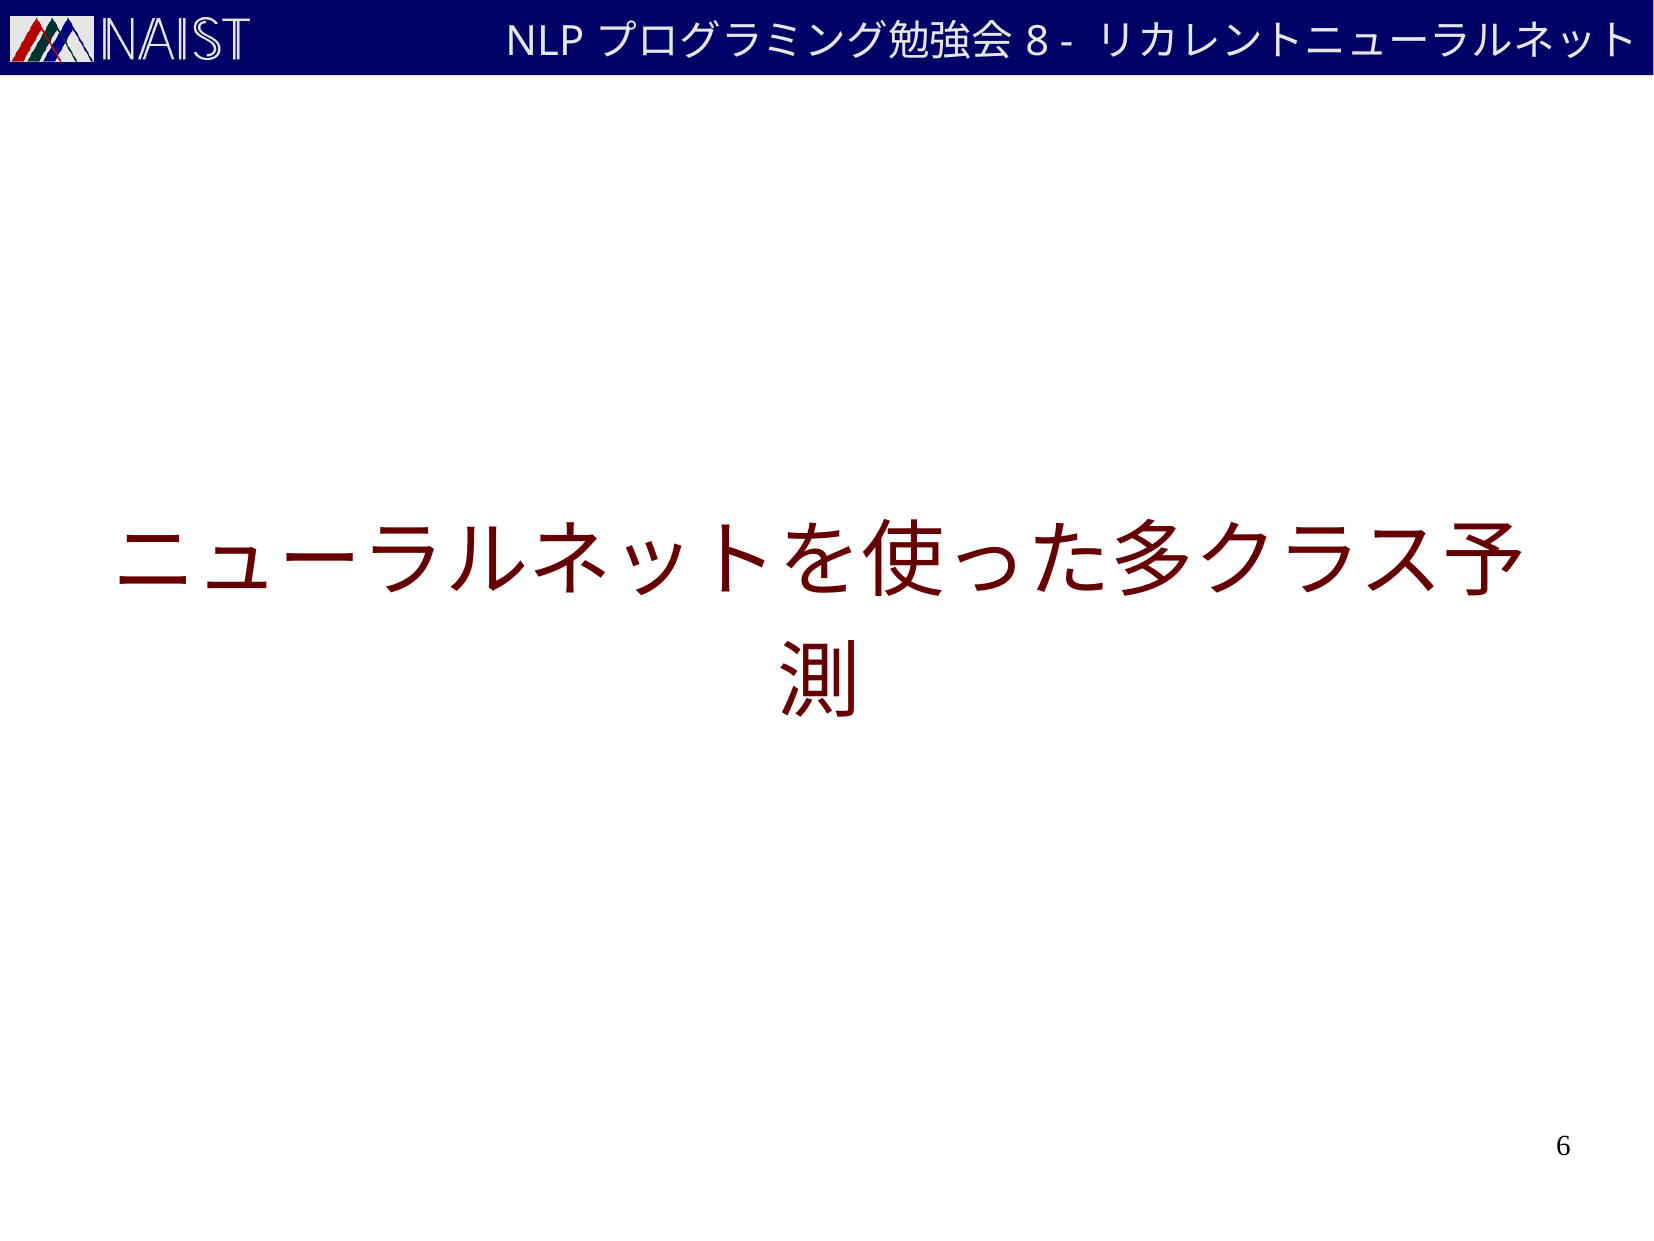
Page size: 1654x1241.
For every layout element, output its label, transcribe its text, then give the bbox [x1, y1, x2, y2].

picture [102, 17, 251, 60]
picture [10, 16, 94, 62]
title ニューラルネットを使った多クラス予測 [75, 518, 1564, 710]
